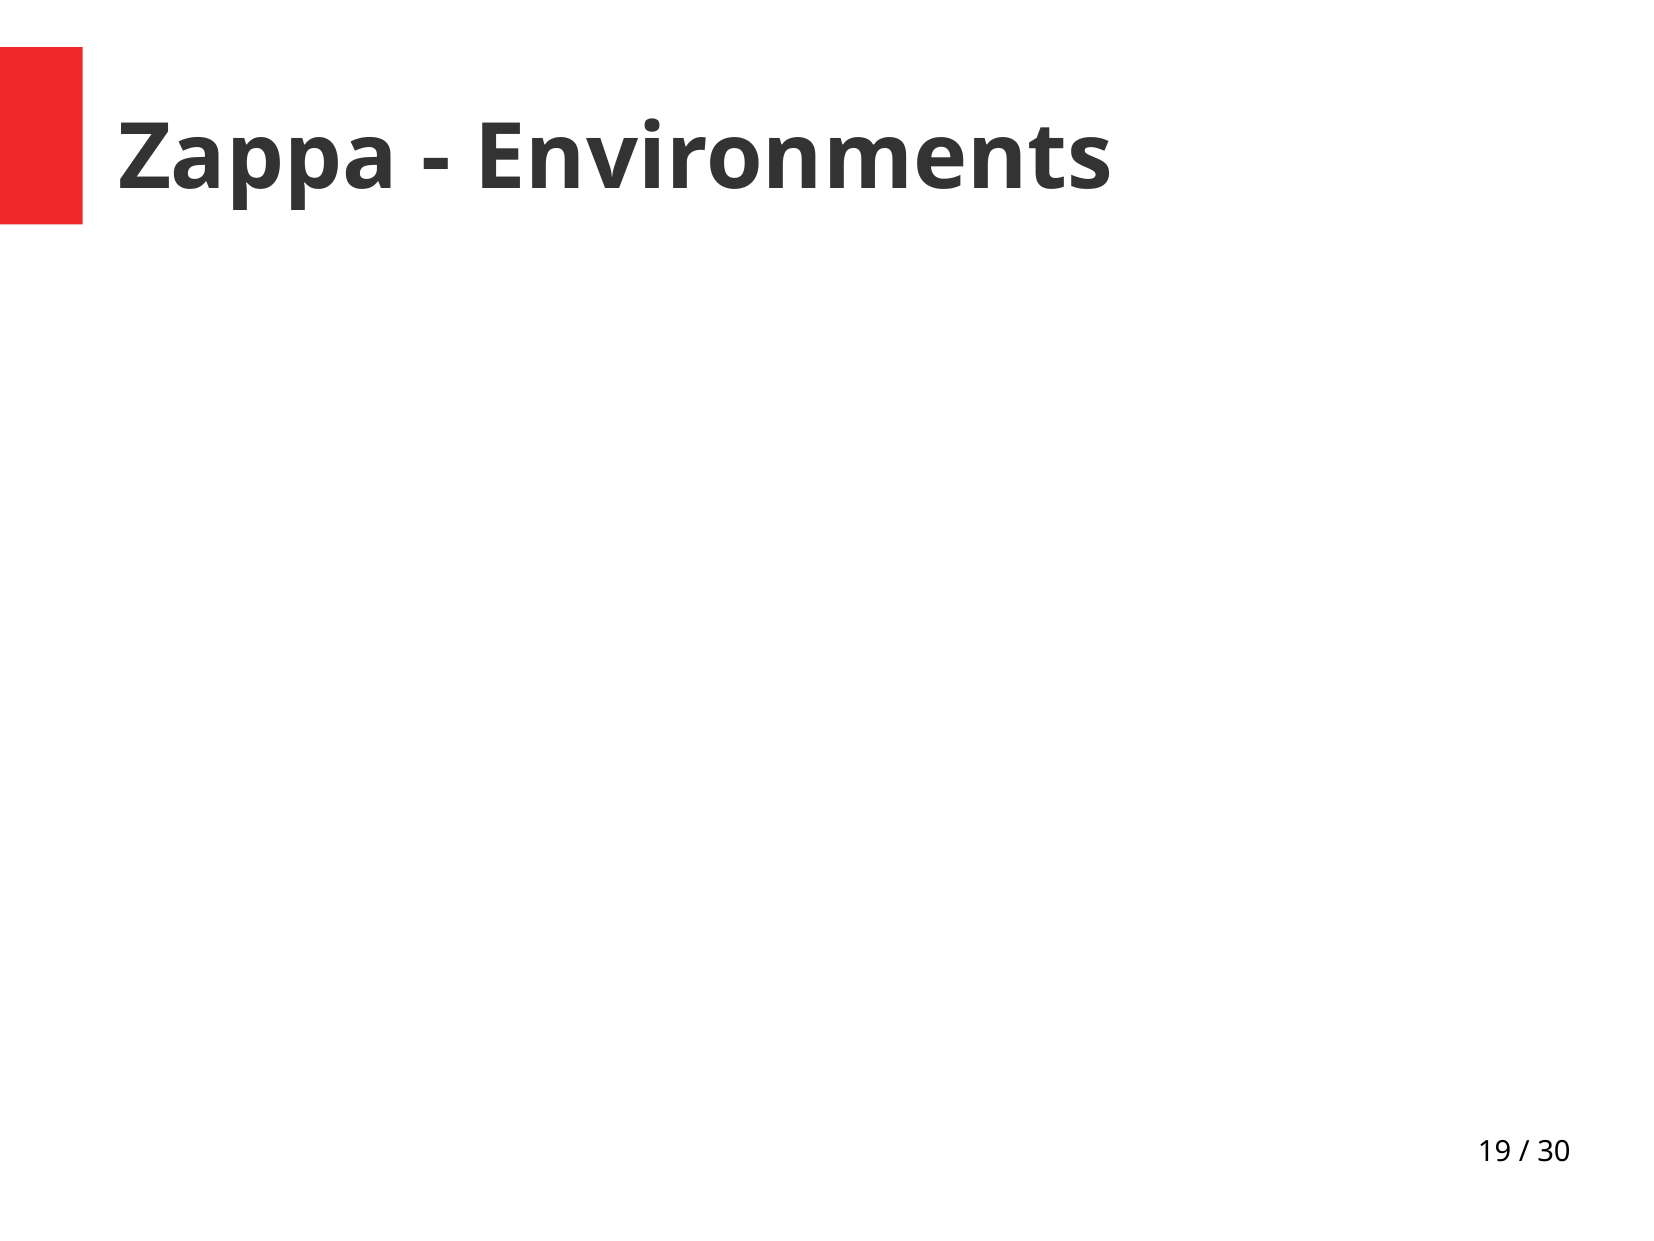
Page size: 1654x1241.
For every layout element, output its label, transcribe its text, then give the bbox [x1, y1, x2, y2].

title Zappa - Environments [118, 49, 1571, 257]
